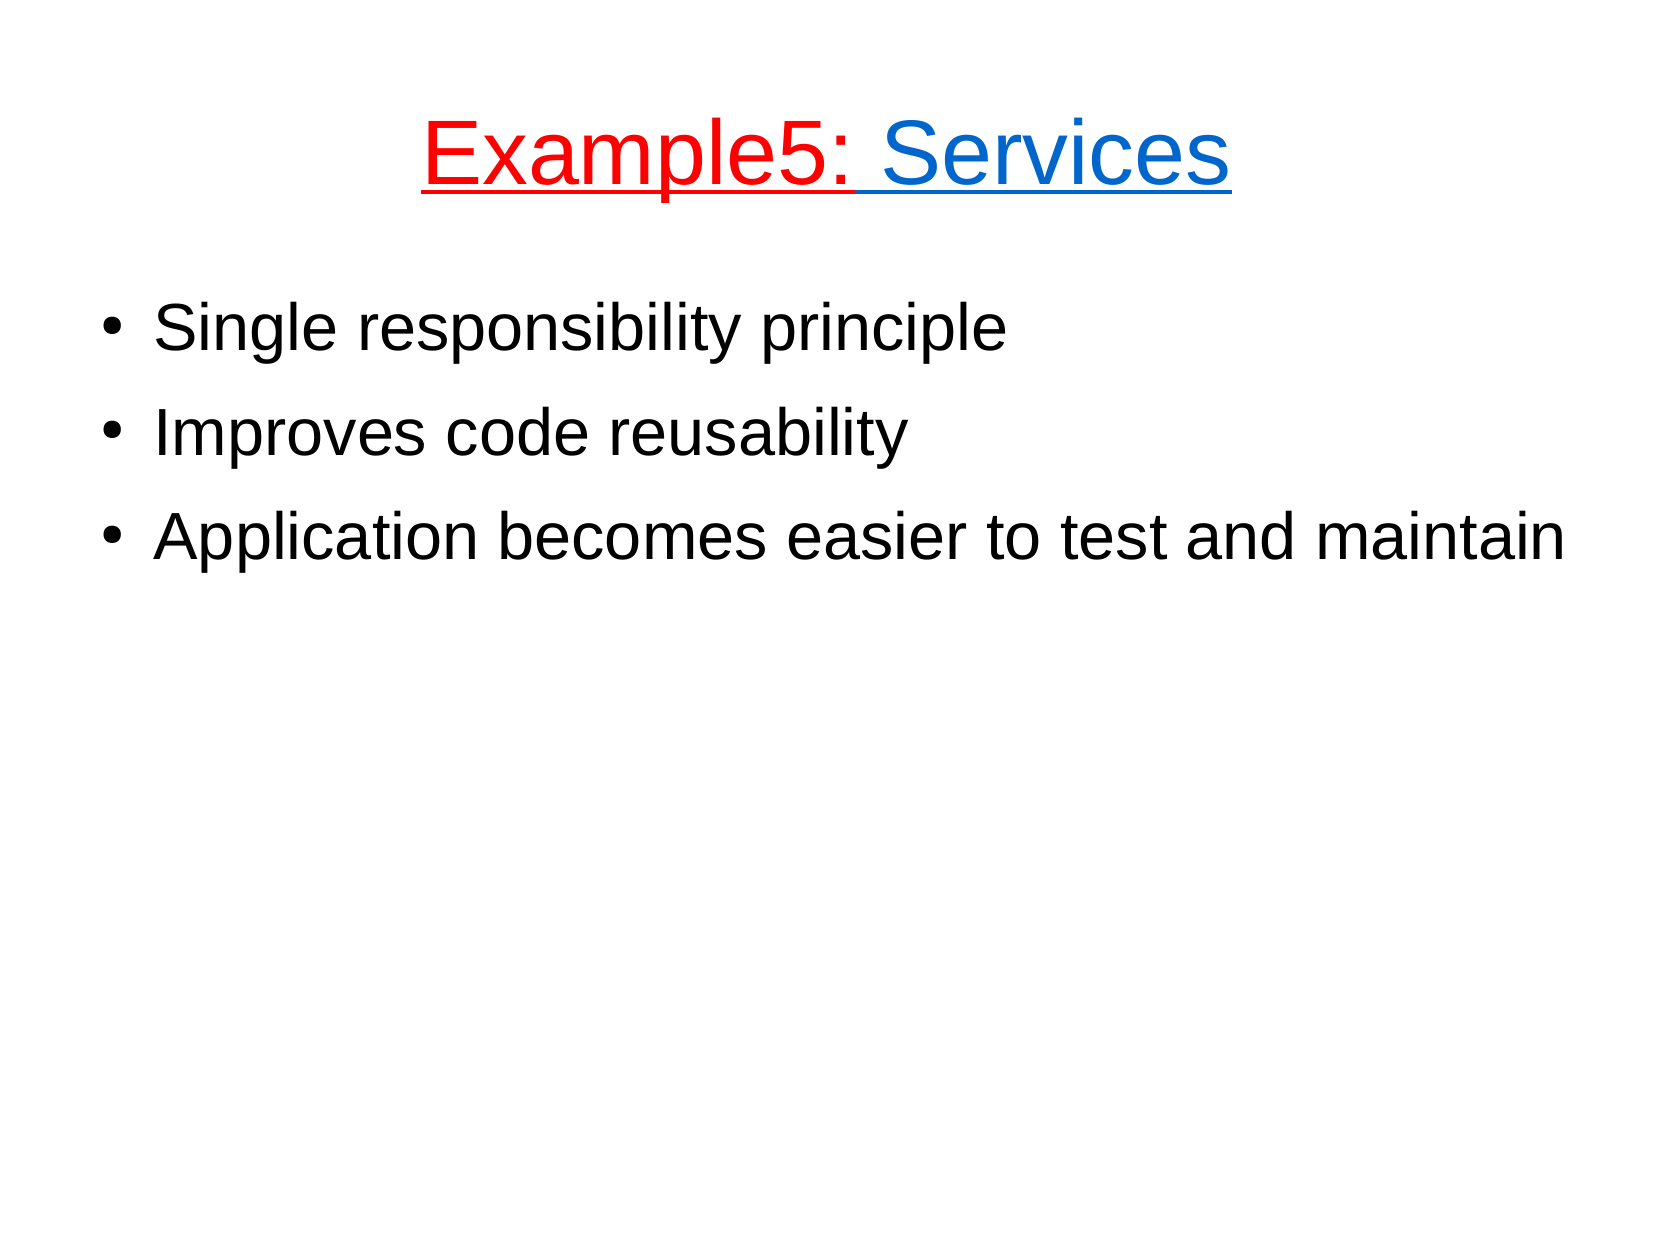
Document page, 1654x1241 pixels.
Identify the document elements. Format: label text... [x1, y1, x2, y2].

title Example5: Services [82, 49, 1571, 257]
list Single responsibility principle Improves code reusability Application becomes easier to test and maintain [82, 290, 1571, 1010]
